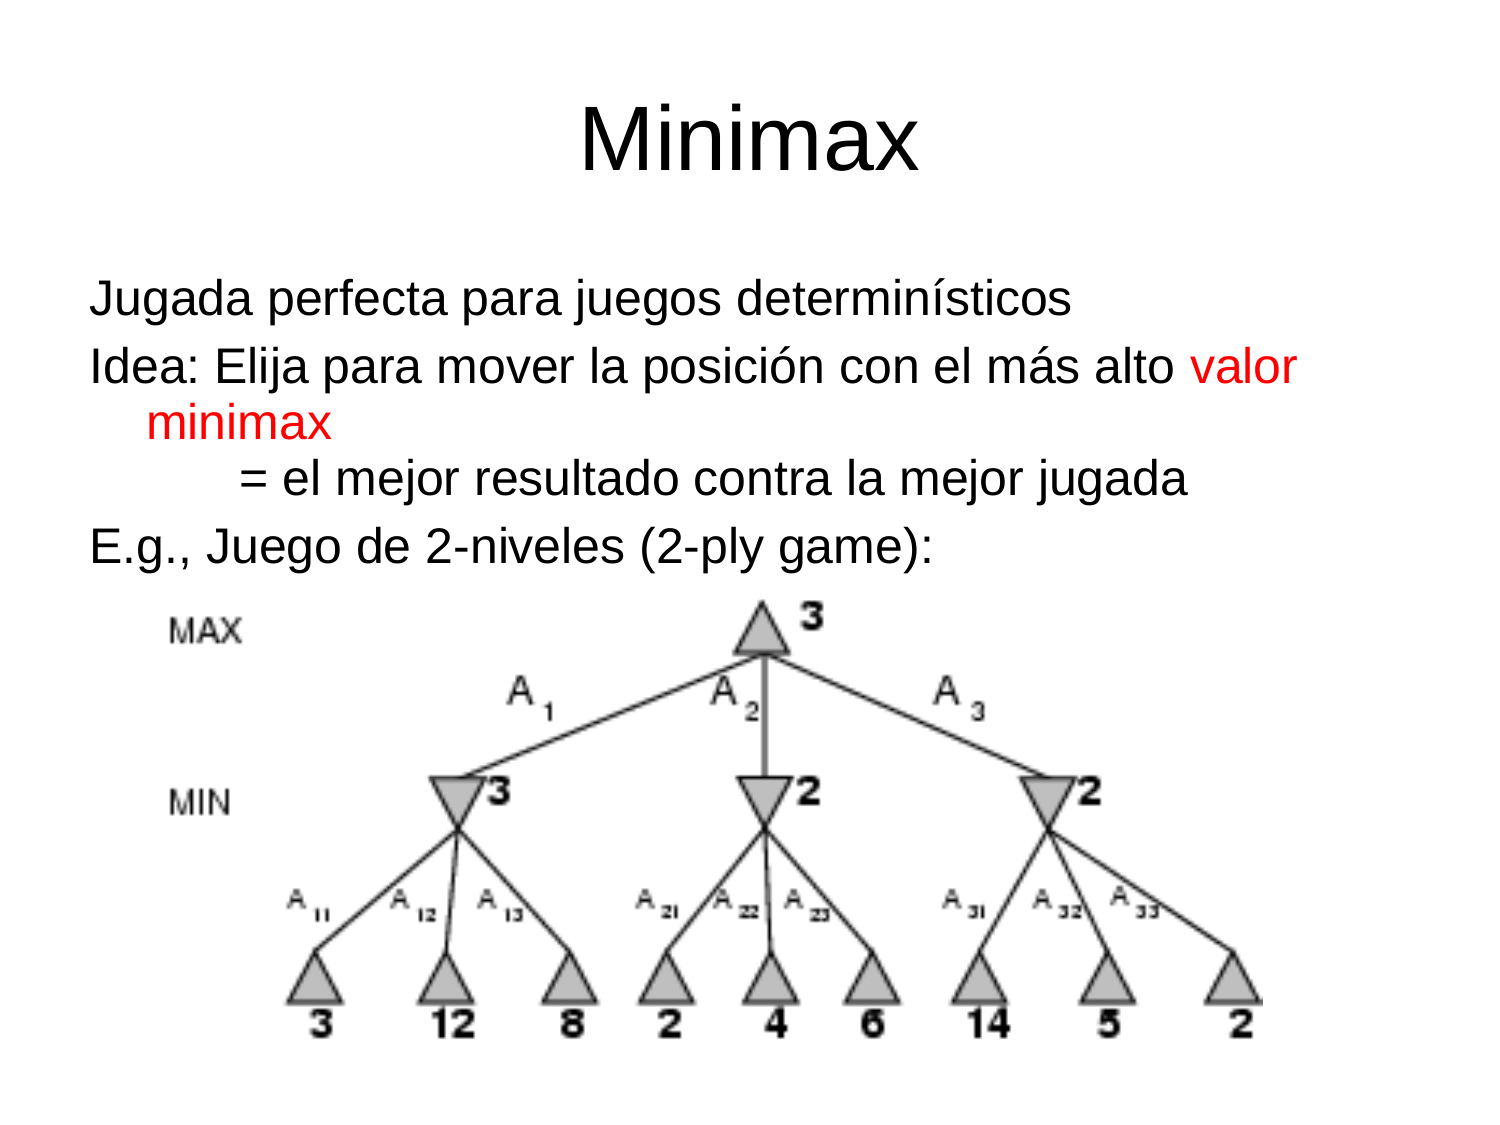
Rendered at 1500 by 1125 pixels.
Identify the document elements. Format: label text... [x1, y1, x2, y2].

picture [162, 599, 1263, 1065]
title Minimax [75, 45, 1426, 233]
list Jugada perfecta para juegos determinísticos Idea: Elija para mover la posición con el más alto valor minimax = el mejor resultado contra la mejor jugada E.g., Juego de 2-niveles (2-ply game): [75, 262, 1426, 1006]
